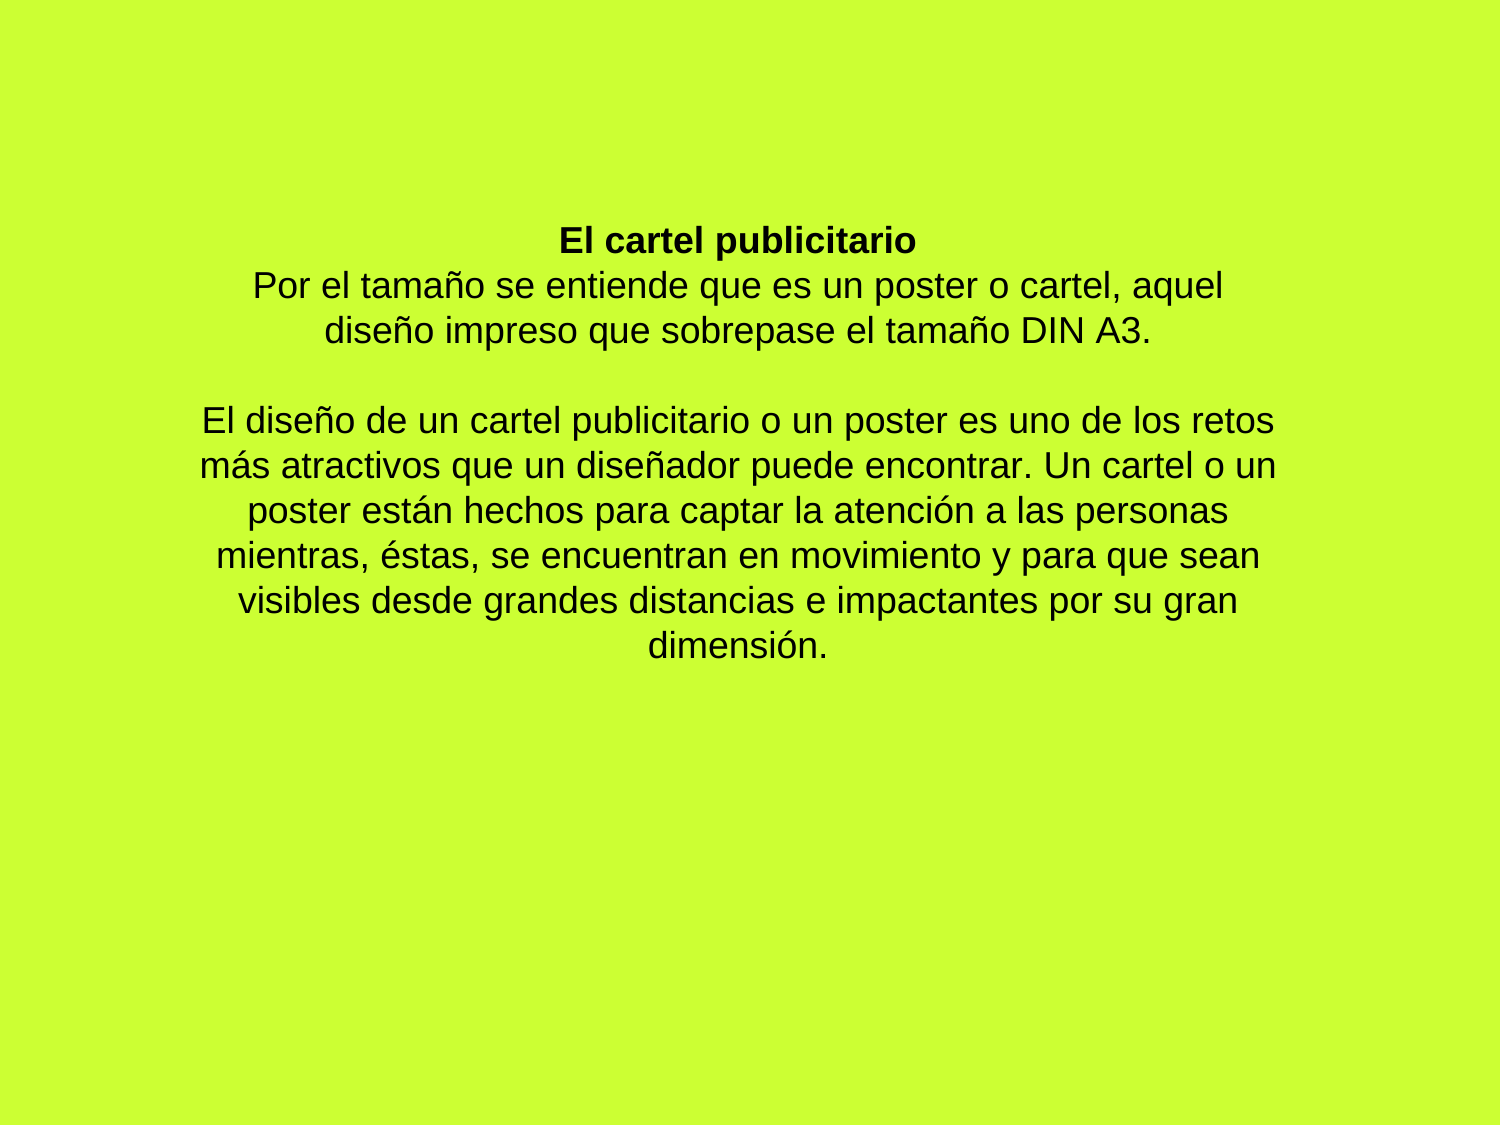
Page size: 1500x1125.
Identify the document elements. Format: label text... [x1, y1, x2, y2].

text_box El cartel publicitario Por el tamaño se entiende que es un poster o cartel, aquel diseño impreso que sobrepase el tamaño DIN A3. El diseño de un cartel publicitario o un poster es uno de los retos más atractivos que un diseñador puede encontrar. Un cartel o un poster están hechos para captar la atención a las personas mientras, éstas, se encuentran en movimiento y para que sean visibles desde grandes distancias e impactantes por su gran dimensión. [183, 208, 1294, 719]
